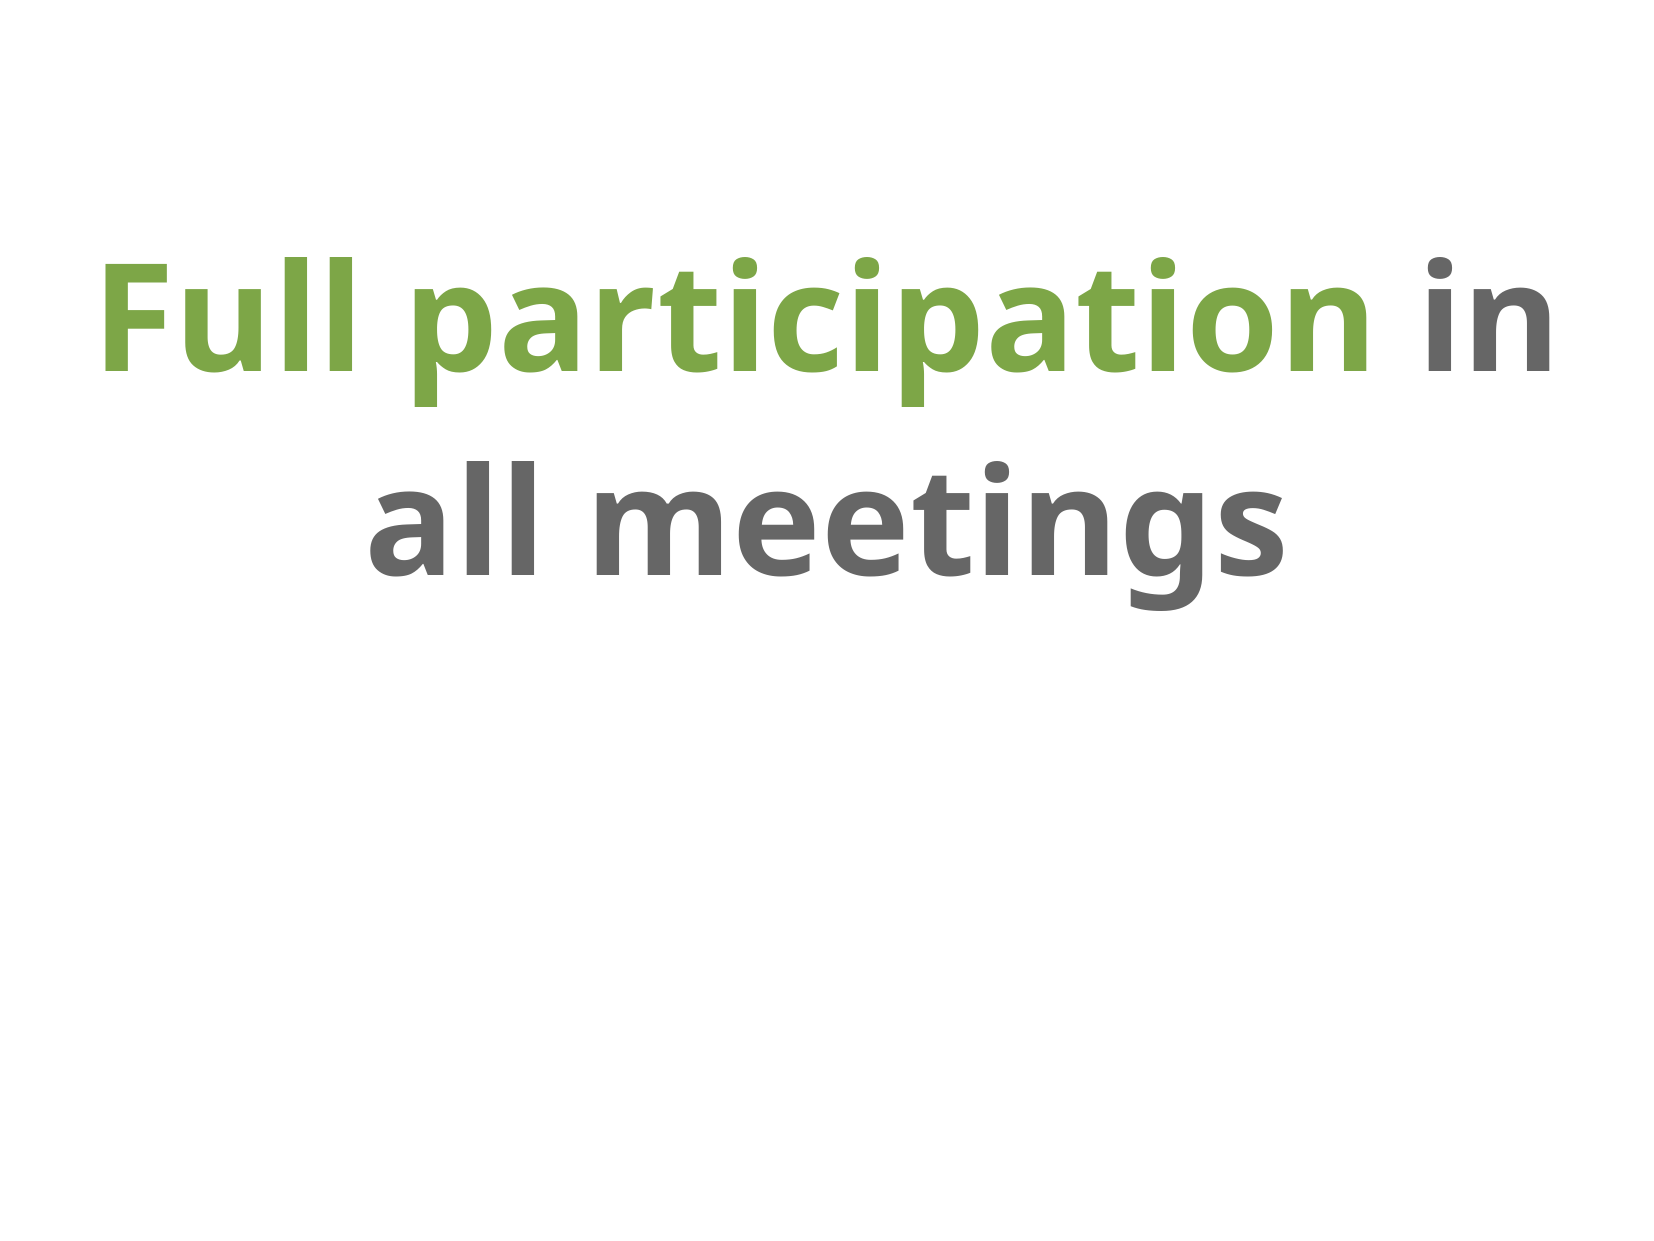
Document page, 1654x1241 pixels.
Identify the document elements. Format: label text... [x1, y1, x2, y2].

title Full participation in all meetings [59, 57, 1595, 1182]
